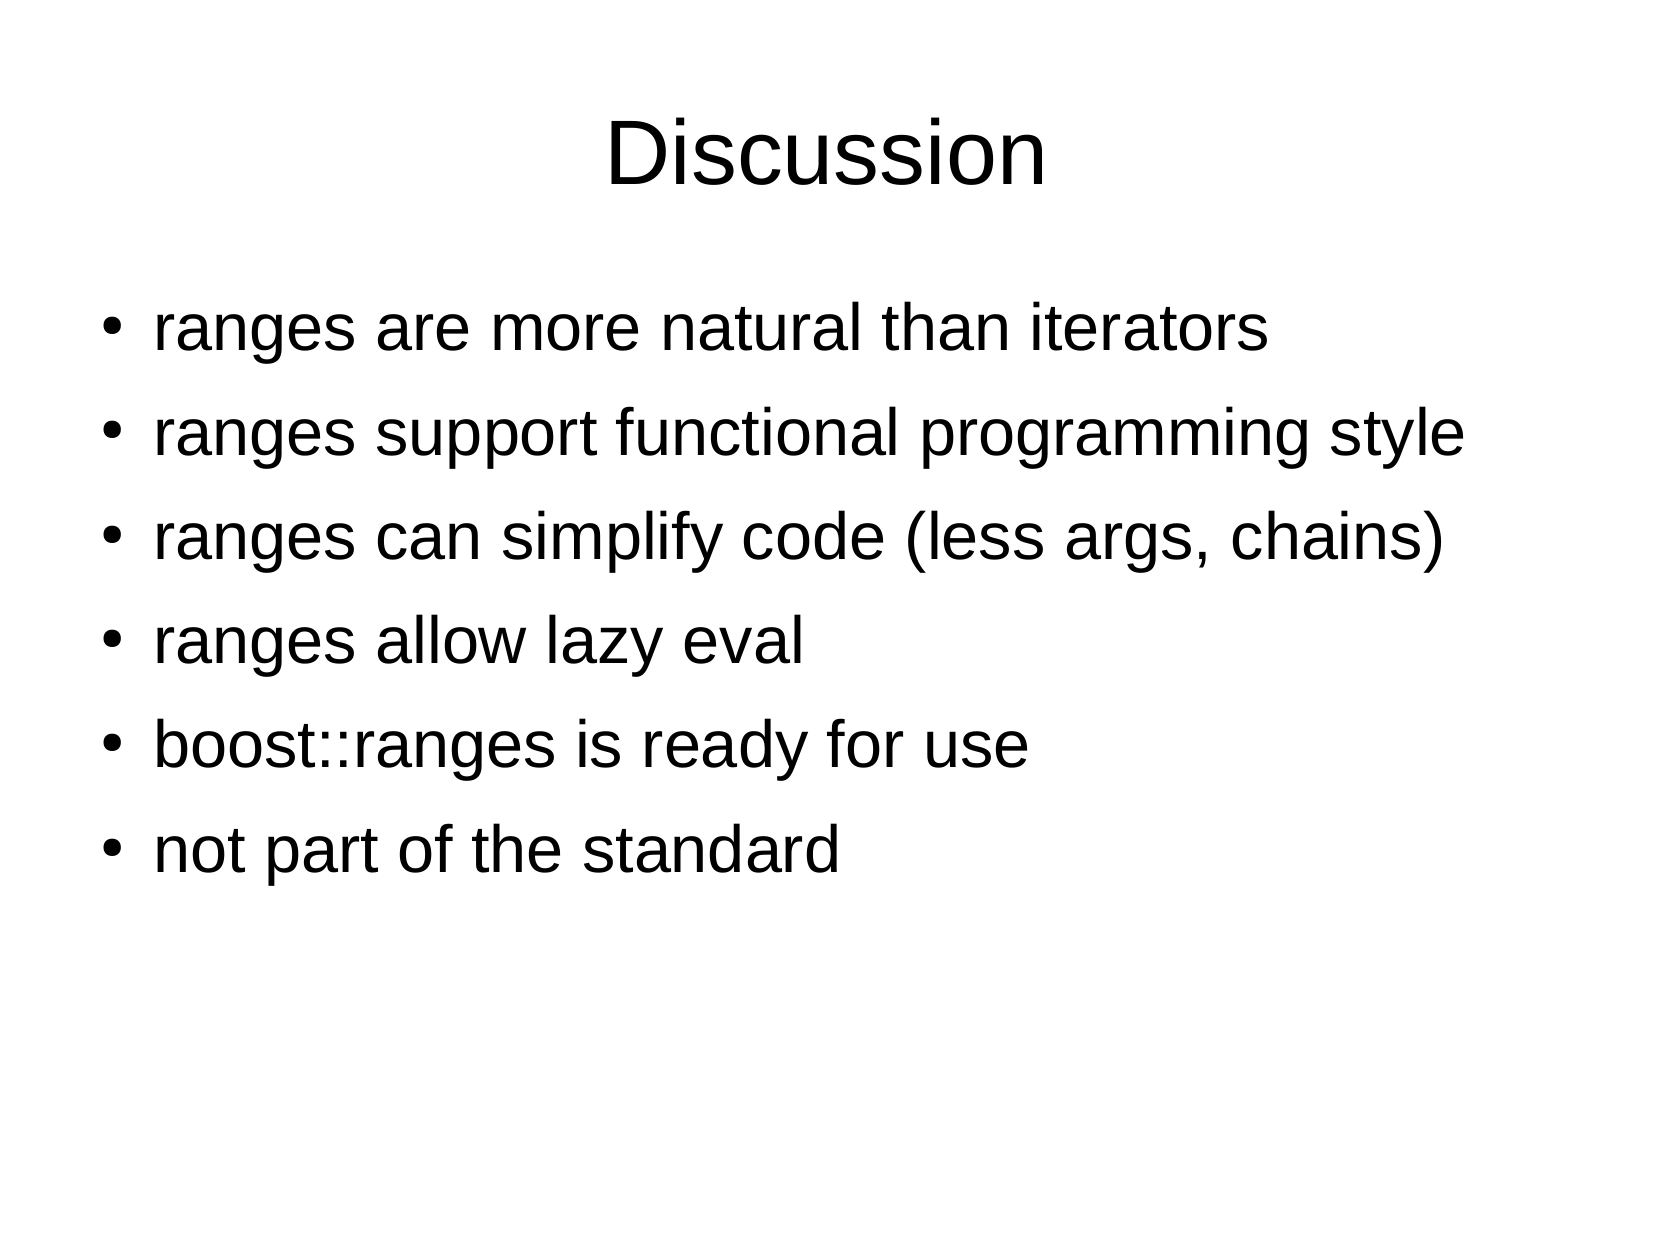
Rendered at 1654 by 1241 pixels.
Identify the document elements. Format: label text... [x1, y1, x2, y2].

list ranges are more natural than iterators ranges support functional programming style ranges can simplify code (less args, chains) ranges allow lazy eval boost::ranges is ready for use not part of the standard [82, 290, 1571, 1010]
title Discussion [82, 49, 1571, 257]
